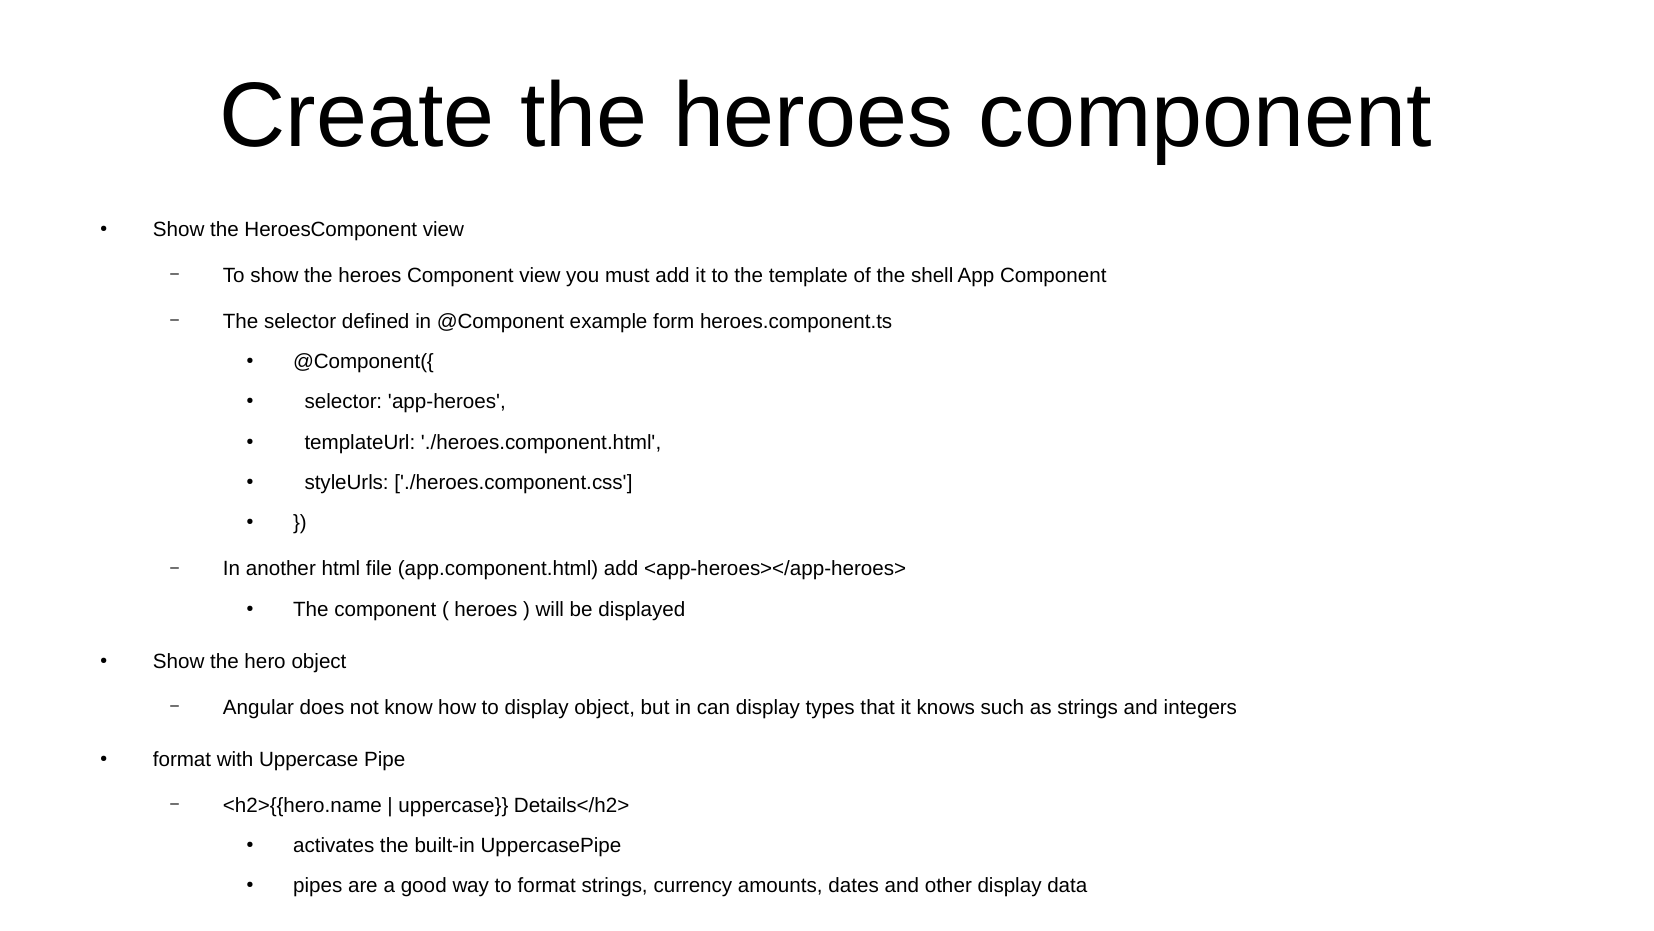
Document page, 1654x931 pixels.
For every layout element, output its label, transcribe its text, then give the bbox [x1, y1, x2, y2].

list Show the HeroesComponent view To show the heroes Component view you must add it to the template of the shell App Component The selector defined in @Component example form heroes.component.ts @Component({ selector: 'app-heroes', templateUrl: './heroes.component.html', styleUrls: ['./heroes.component.css'] }) In another html file (app.component.html) add <app-heroes></app-heroes> The component ( heroes ) will be displayed Show the hero object Angular does not know how to display object, but in can display types that it knows such as strings and integers format with Uppercase Pipe <h2>{{hero.name | uppercase}} Details</h2> activates the built-in UppercasePipe pipes are a good way to format strings, currency amounts, dates and other display data [82, 217, 1621, 901]
title Create the heroes component [82, 37, 1571, 193]
